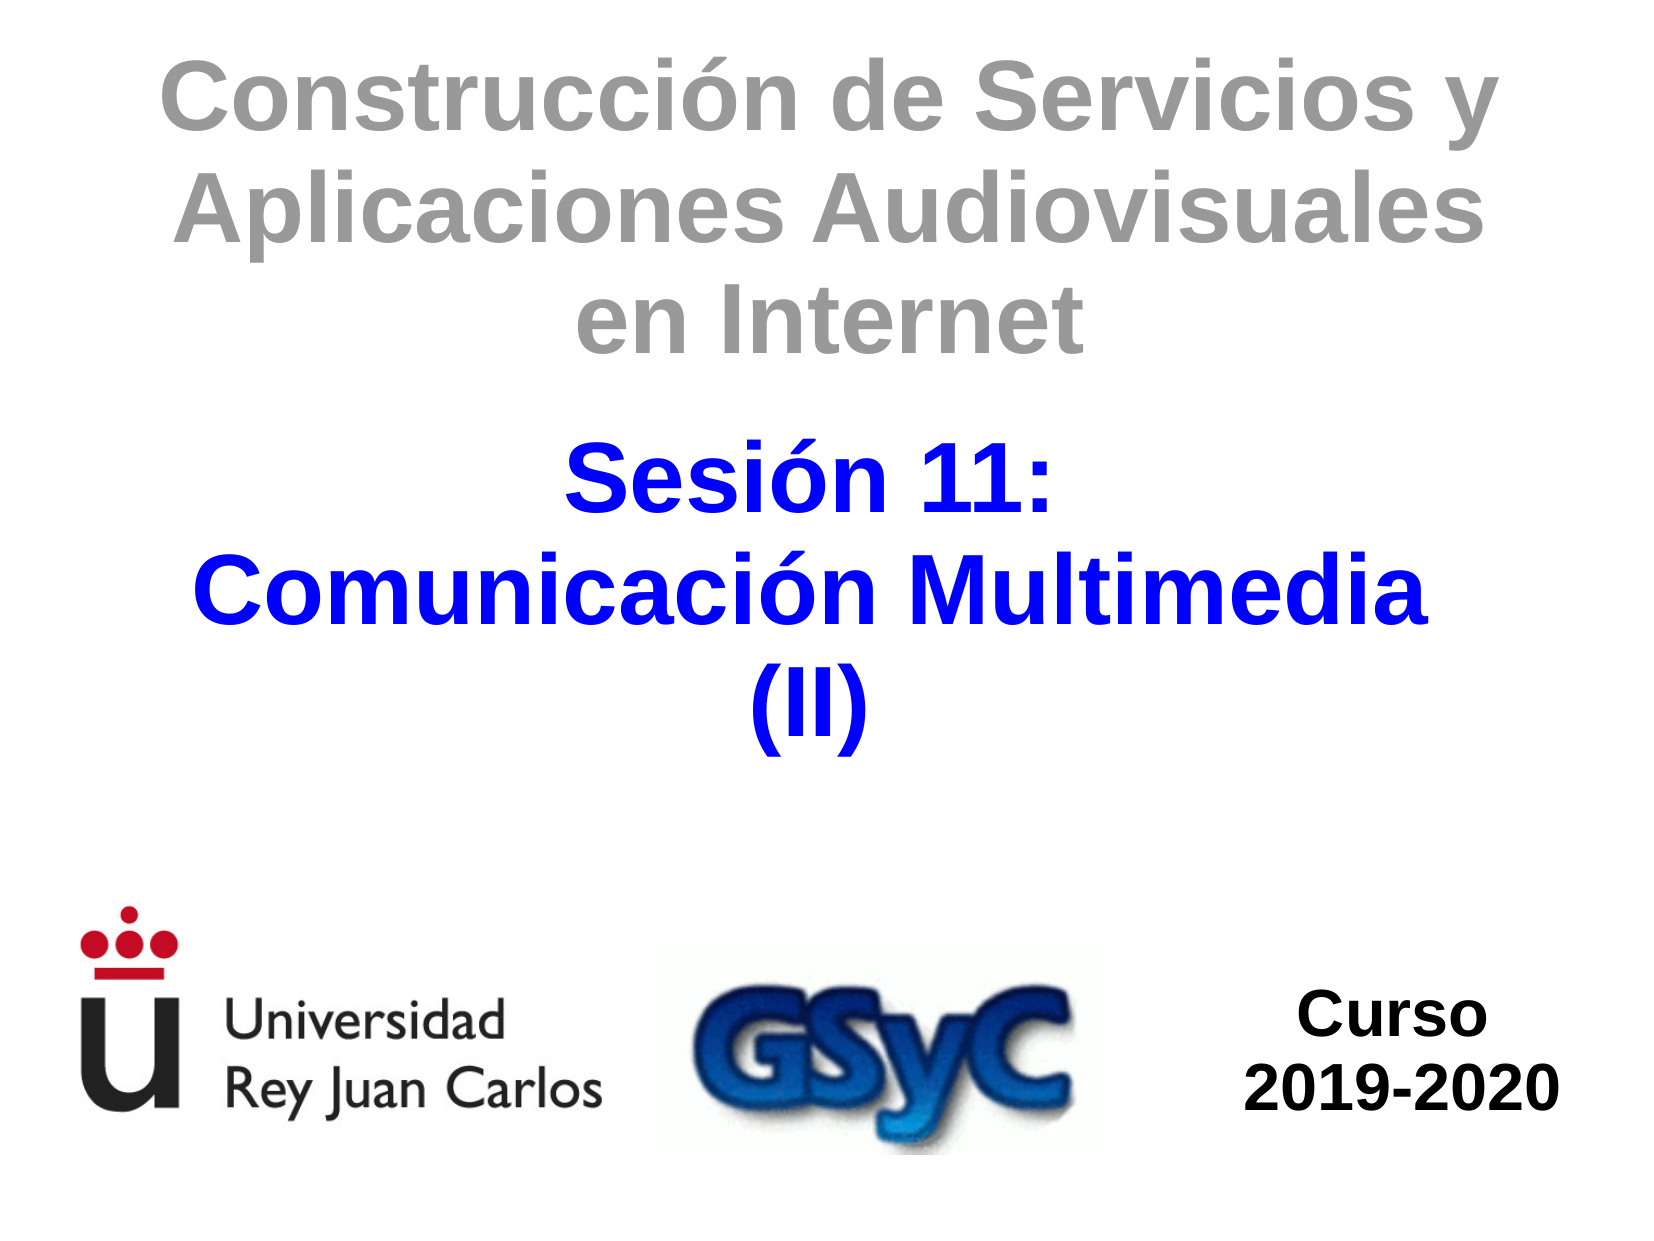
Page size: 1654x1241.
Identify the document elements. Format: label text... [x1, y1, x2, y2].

title Curso 2019-2020 [1200, 975, 1606, 1126]
picture [46, 884, 631, 1141]
title Construcción de Servicios y Aplicaciones Audiovisuales en Internet [144, 39, 1516, 376]
picture [653, 944, 1111, 1156]
title Sesión 11: Comunicación Multimedia (II) [135, 422, 1486, 758]
